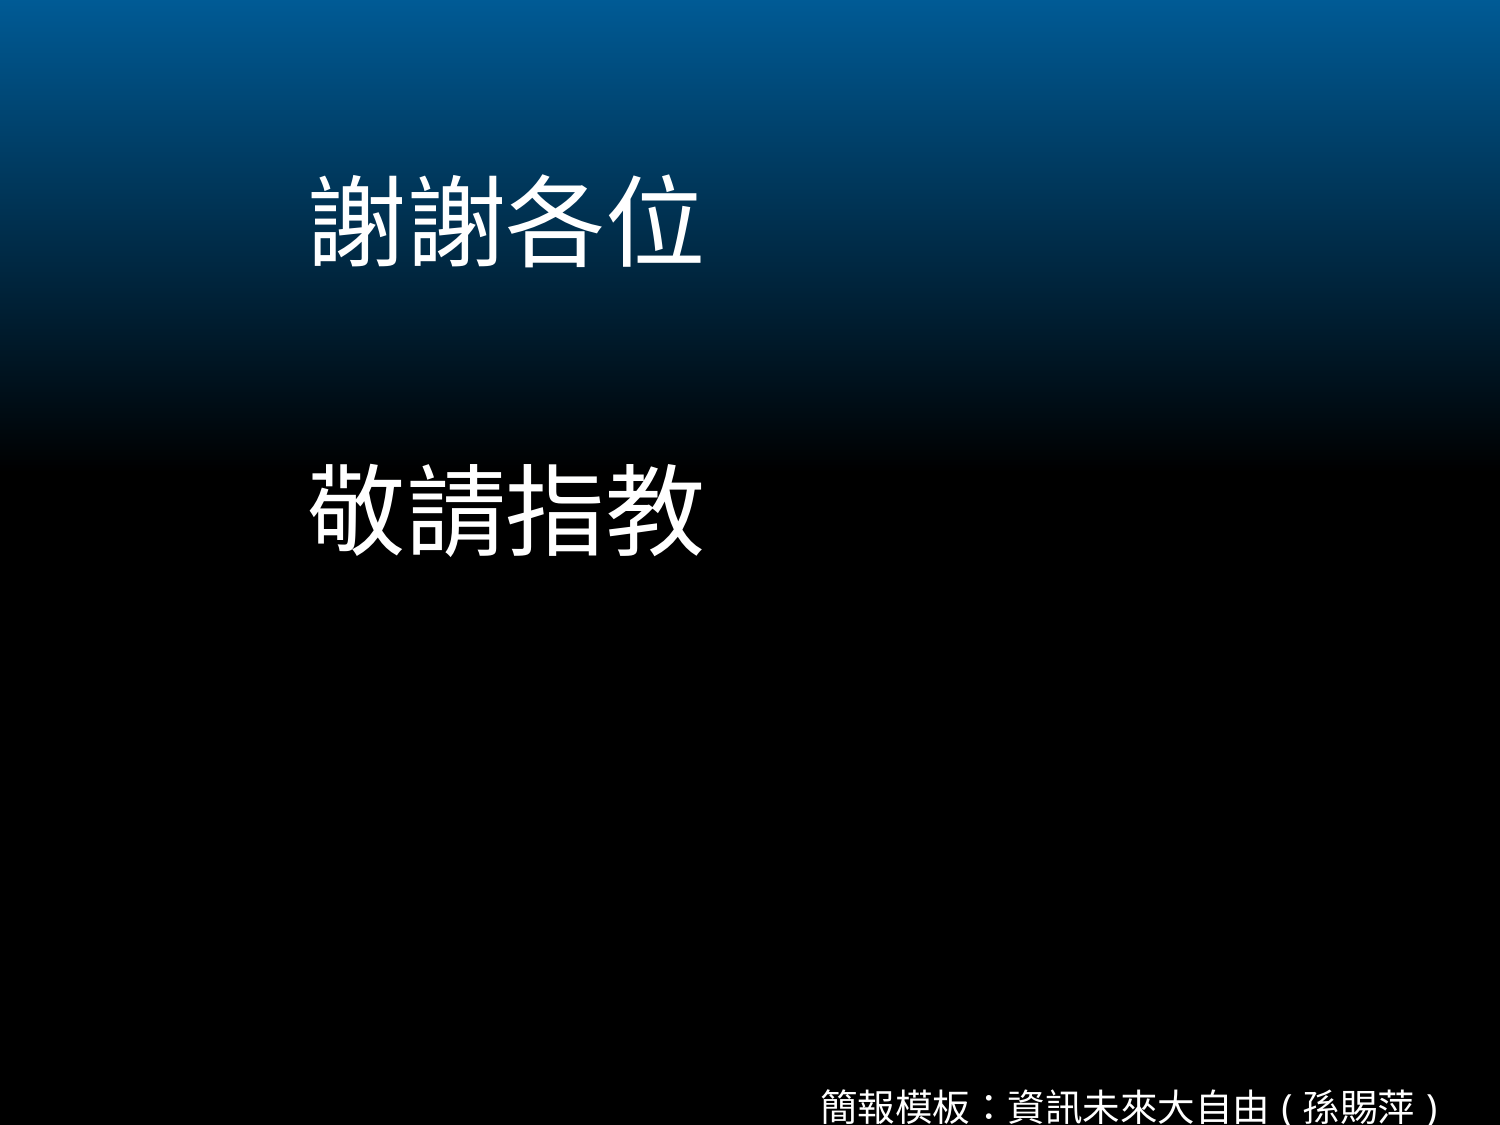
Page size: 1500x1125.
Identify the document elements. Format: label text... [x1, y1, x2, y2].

text_box 簡報模板：資訊未來大自由(孫賜萍) [805, 1070, 1479, 1125]
title 謝謝各位 敬請指教 [291, 130, 747, 591]
